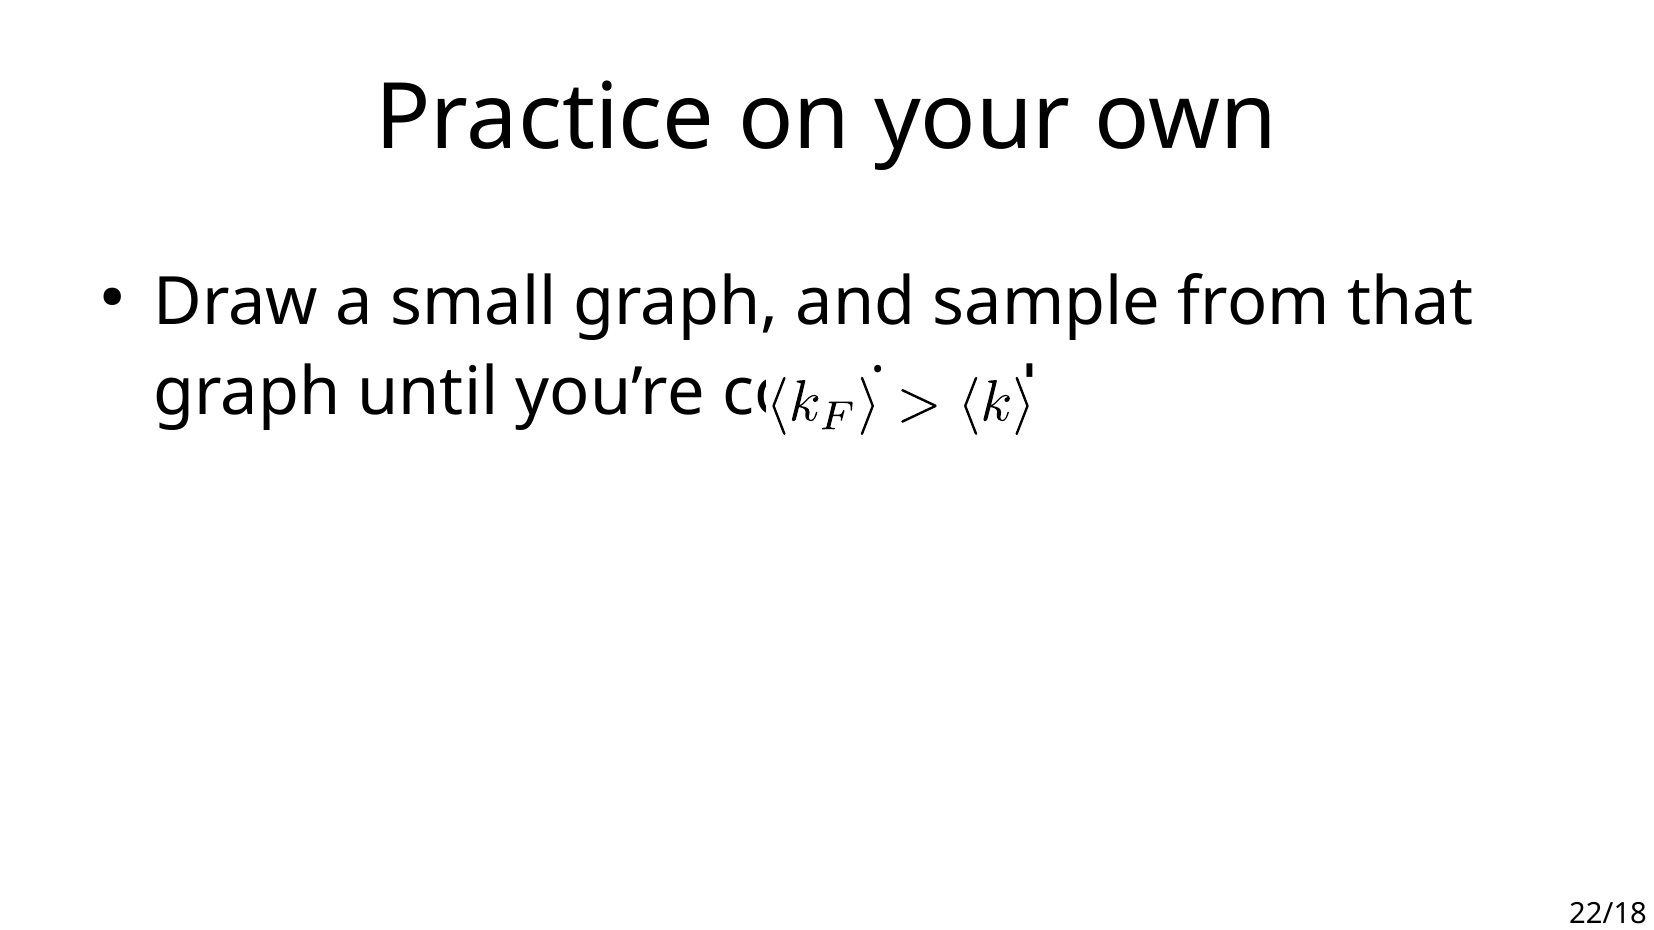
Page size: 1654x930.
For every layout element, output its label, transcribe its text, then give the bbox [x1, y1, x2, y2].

list Draw a small graph, and sample from that graph until you’re convinced [82, 252, 1571, 793]
text_box [766, 376, 1036, 436]
title Practice on your own [82, 1, 1571, 225]
